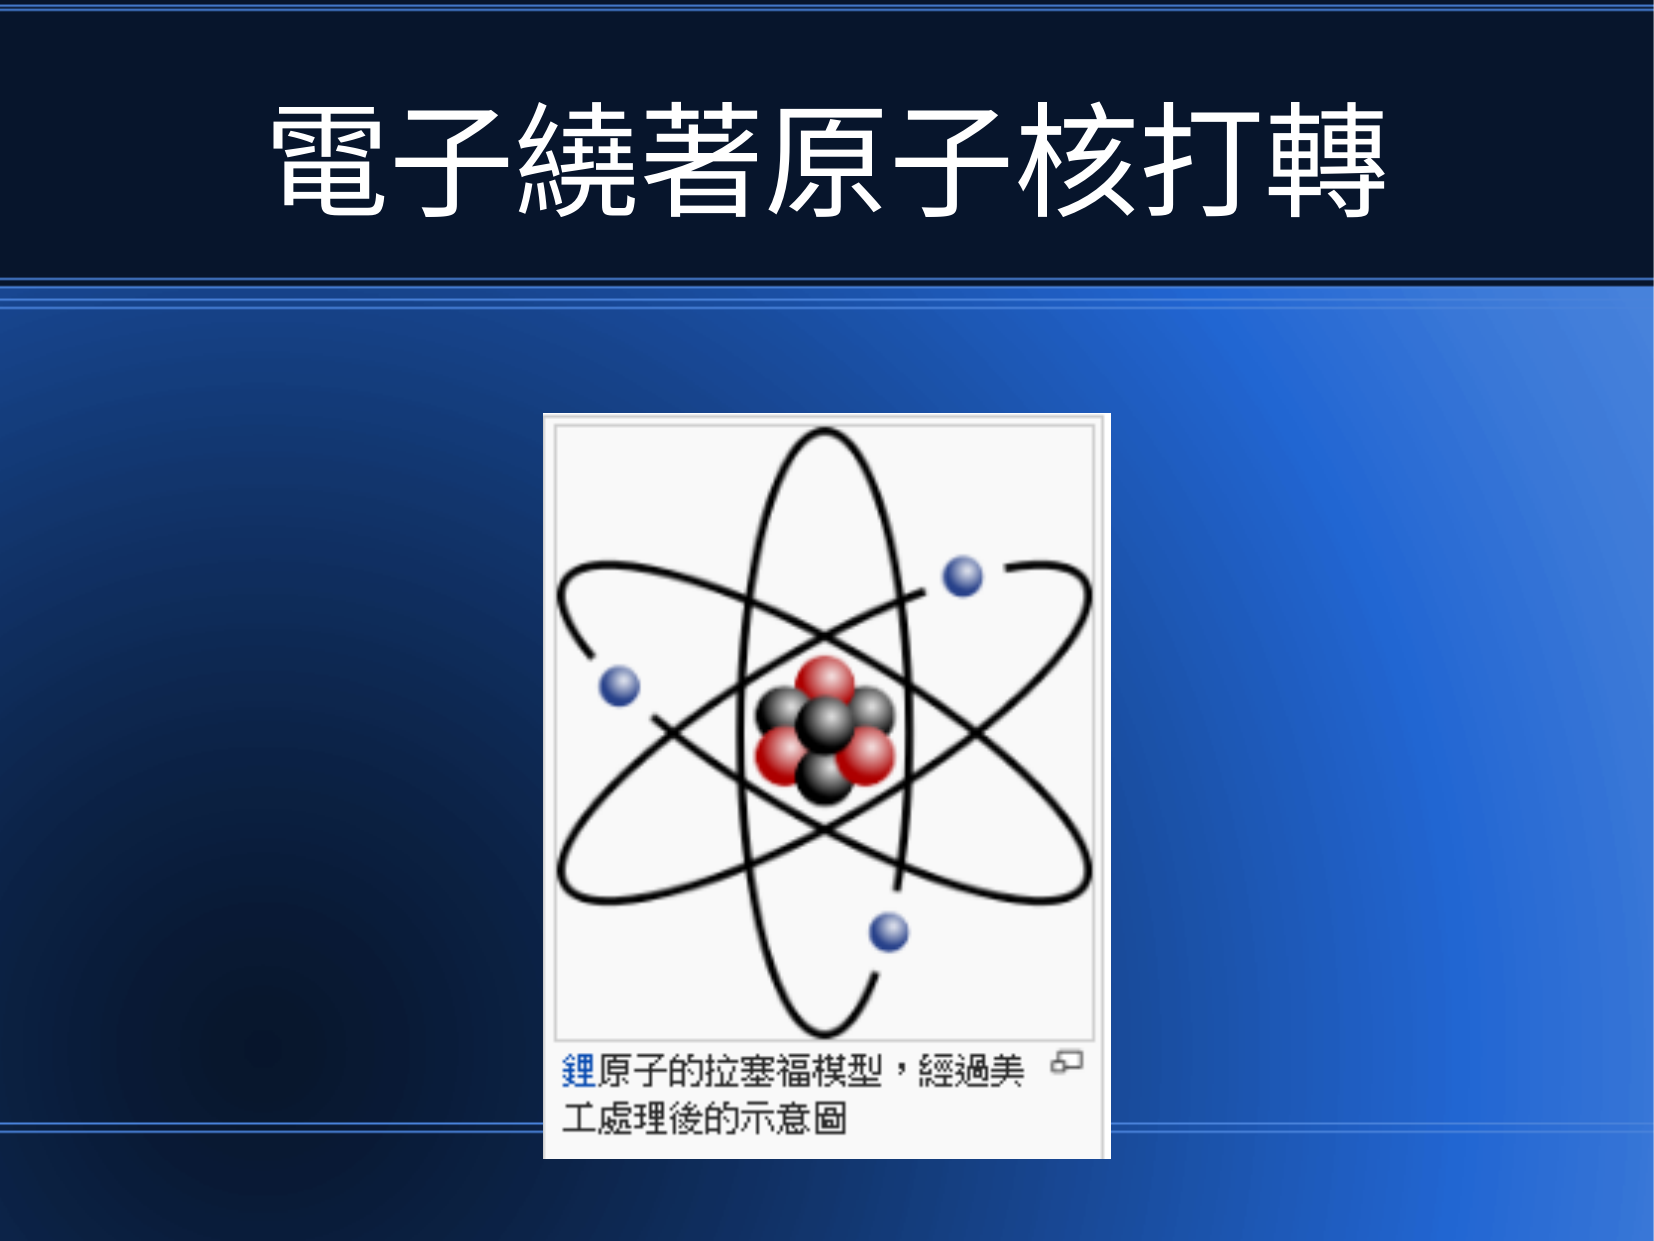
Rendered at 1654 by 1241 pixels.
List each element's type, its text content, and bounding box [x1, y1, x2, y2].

picture [0, 0, 1654, 1241]
title 電子繞著原子核打轉 [82, 49, 1571, 257]
